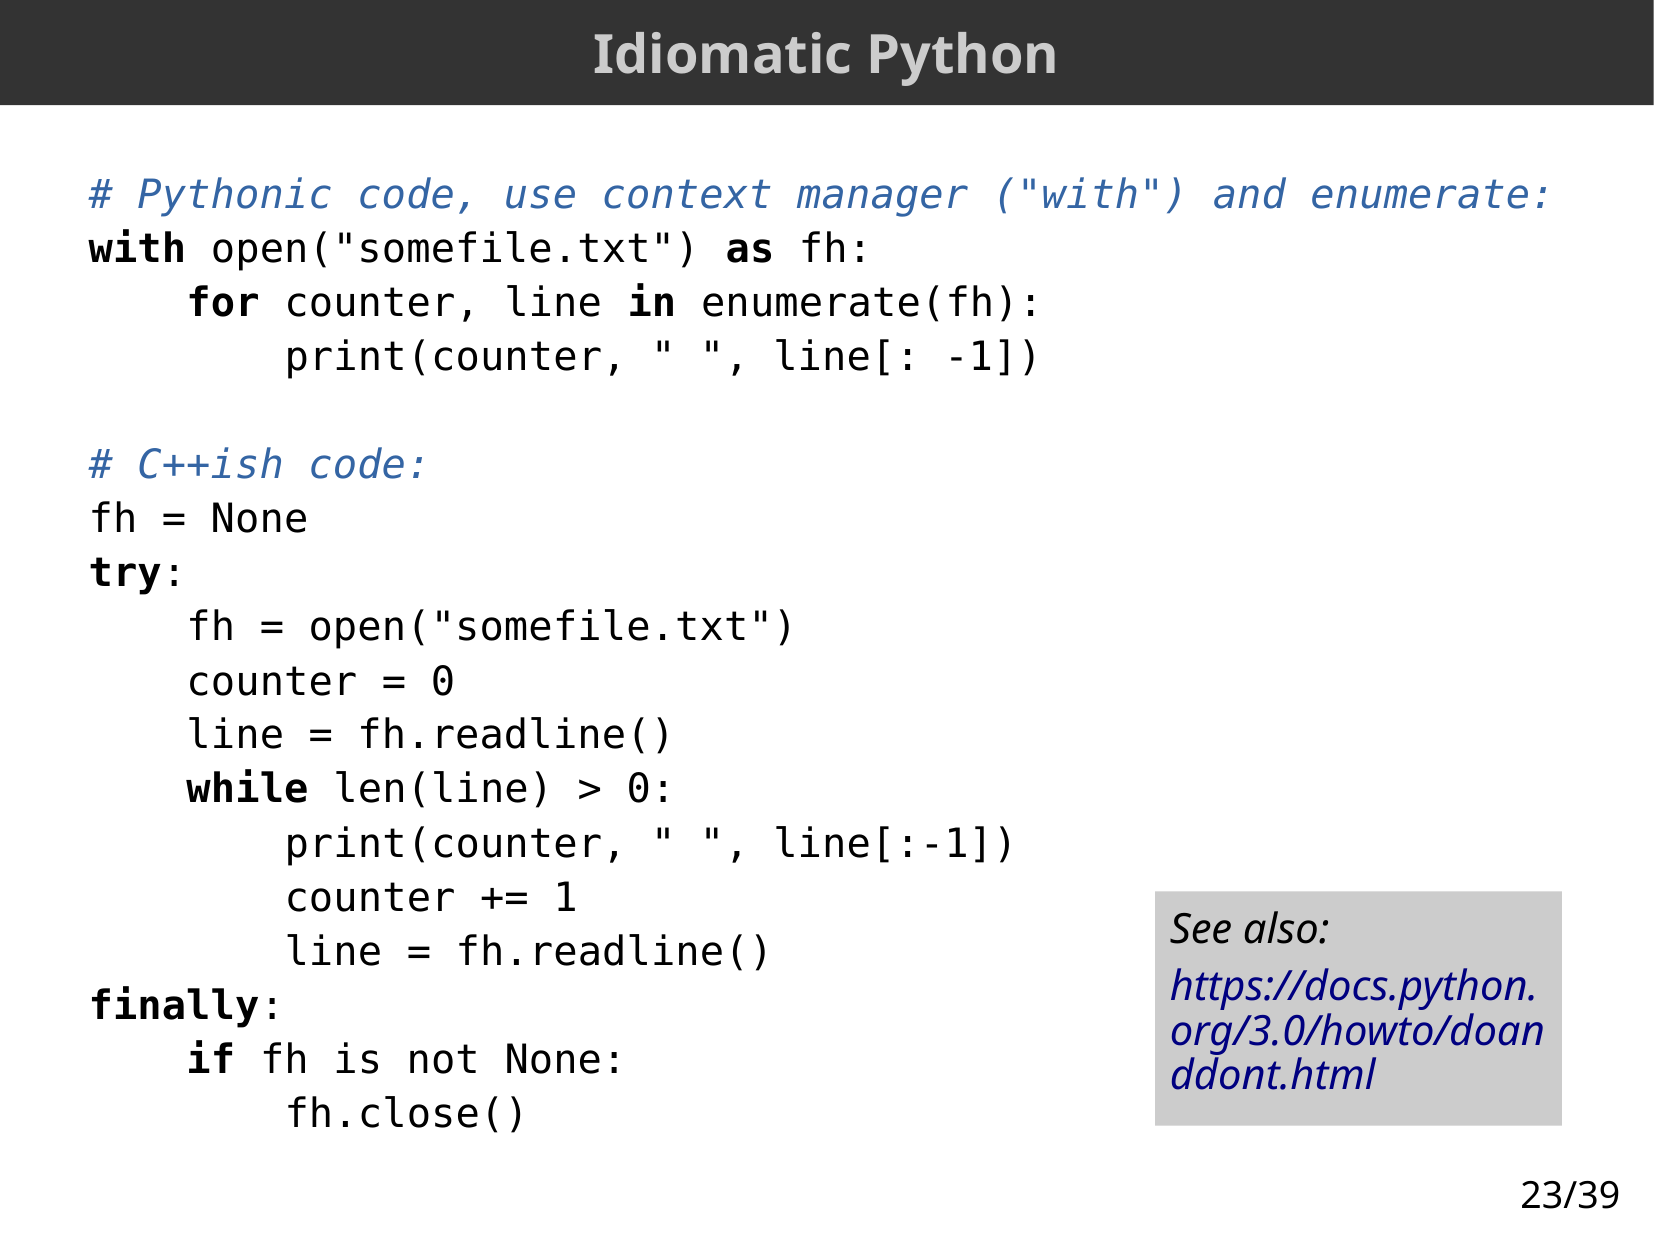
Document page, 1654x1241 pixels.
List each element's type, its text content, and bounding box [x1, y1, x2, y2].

title Idiomatic Python [0, 0, 1654, 105]
text_box See also: https://docs.python.org/3.0/howto/doanddont.html [1155, 891, 1562, 1099]
list # Pythonic code, use context manager ("with") and enumerate: with open("somefile.txt") as fh: for counter, line in enumerate(fh): print(counter, " ", line[: -1]) # C++ish code: fh = None try: fh = open("somefile.txt") counter = 0 line = fh.readline() while len(line) > 0: print(counter, " ", line[:-1]) counter += 1 line = fh.readline() finally: if fh is not None: fh.close() [0, 105, 1654, 1241]
